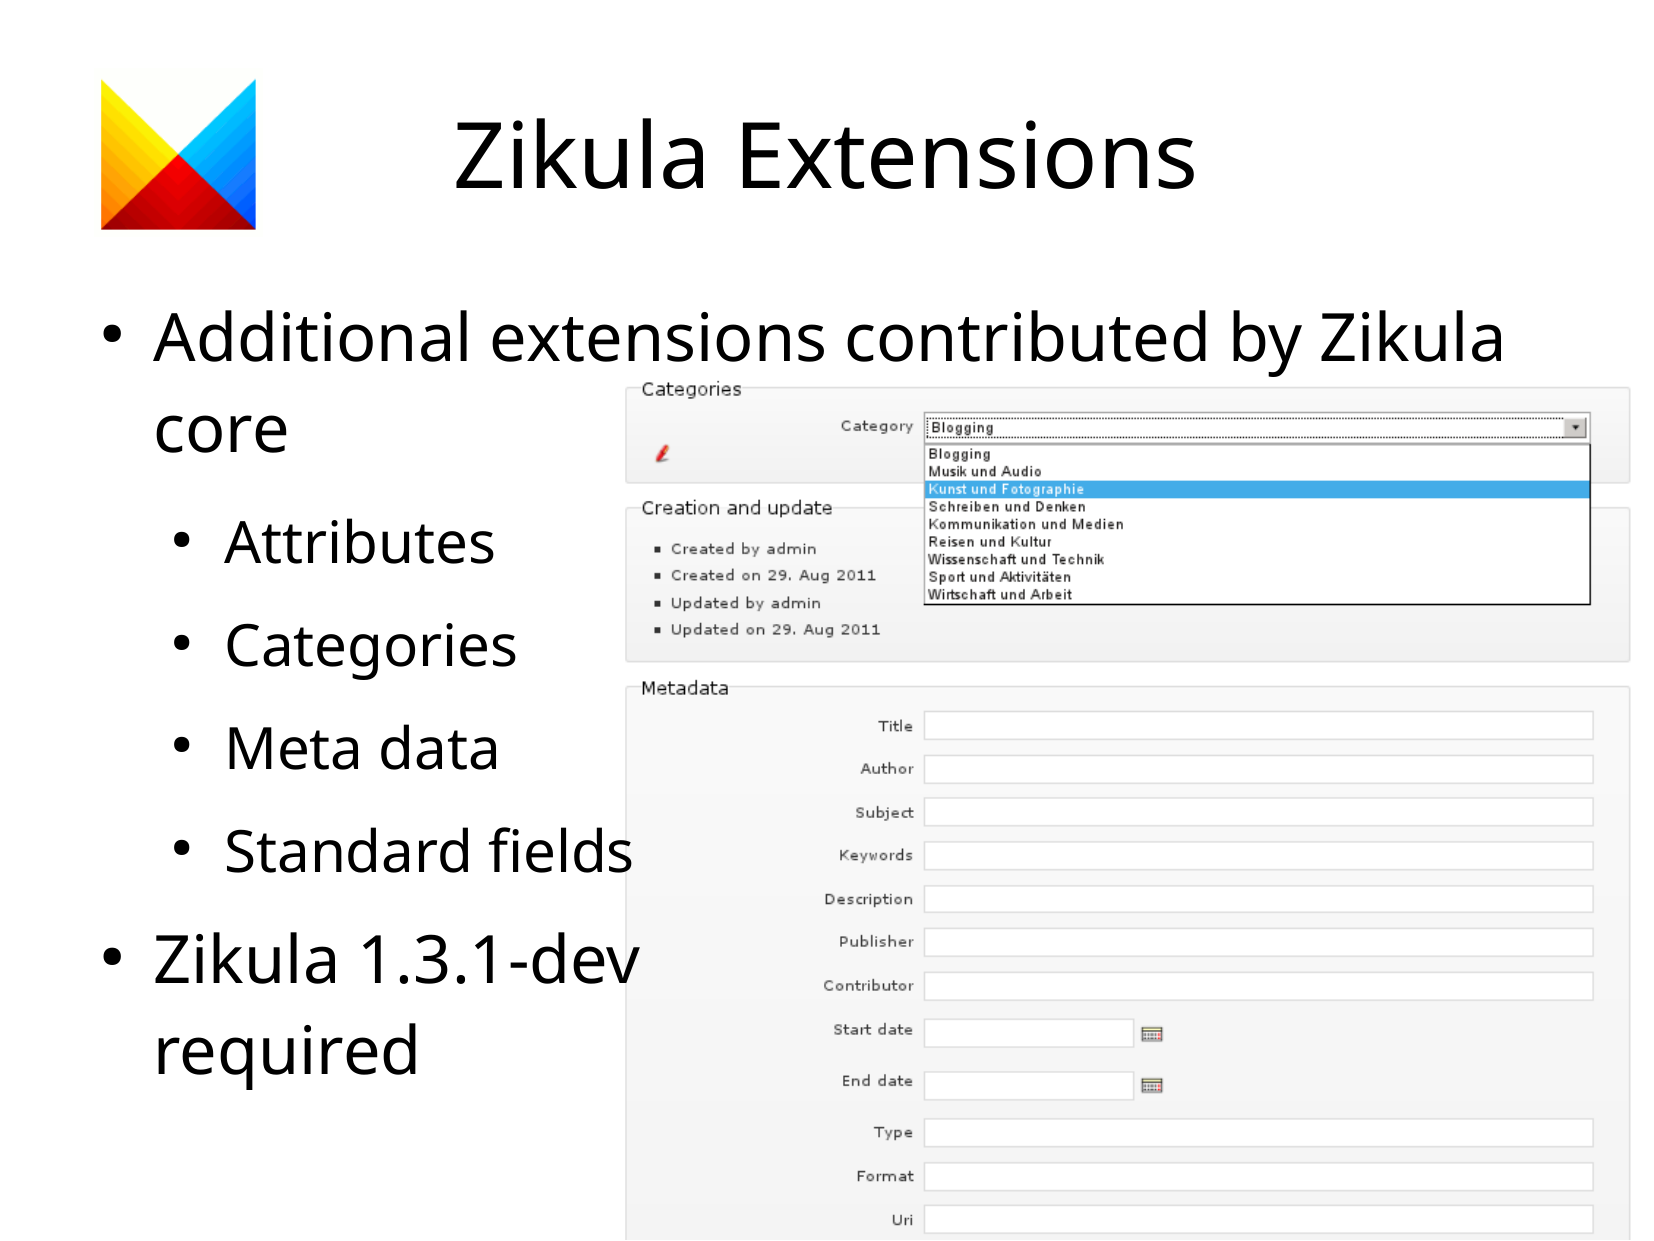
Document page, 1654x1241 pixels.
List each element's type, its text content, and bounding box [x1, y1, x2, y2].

picture [624, 371, 1638, 1240]
list Additional extensions contributed by Zikula core Attributes Categories Meta data Standard fields Zikula 1.3.1-dev required [82, 290, 1571, 1109]
title Zikula Extensions [82, 49, 1571, 257]
